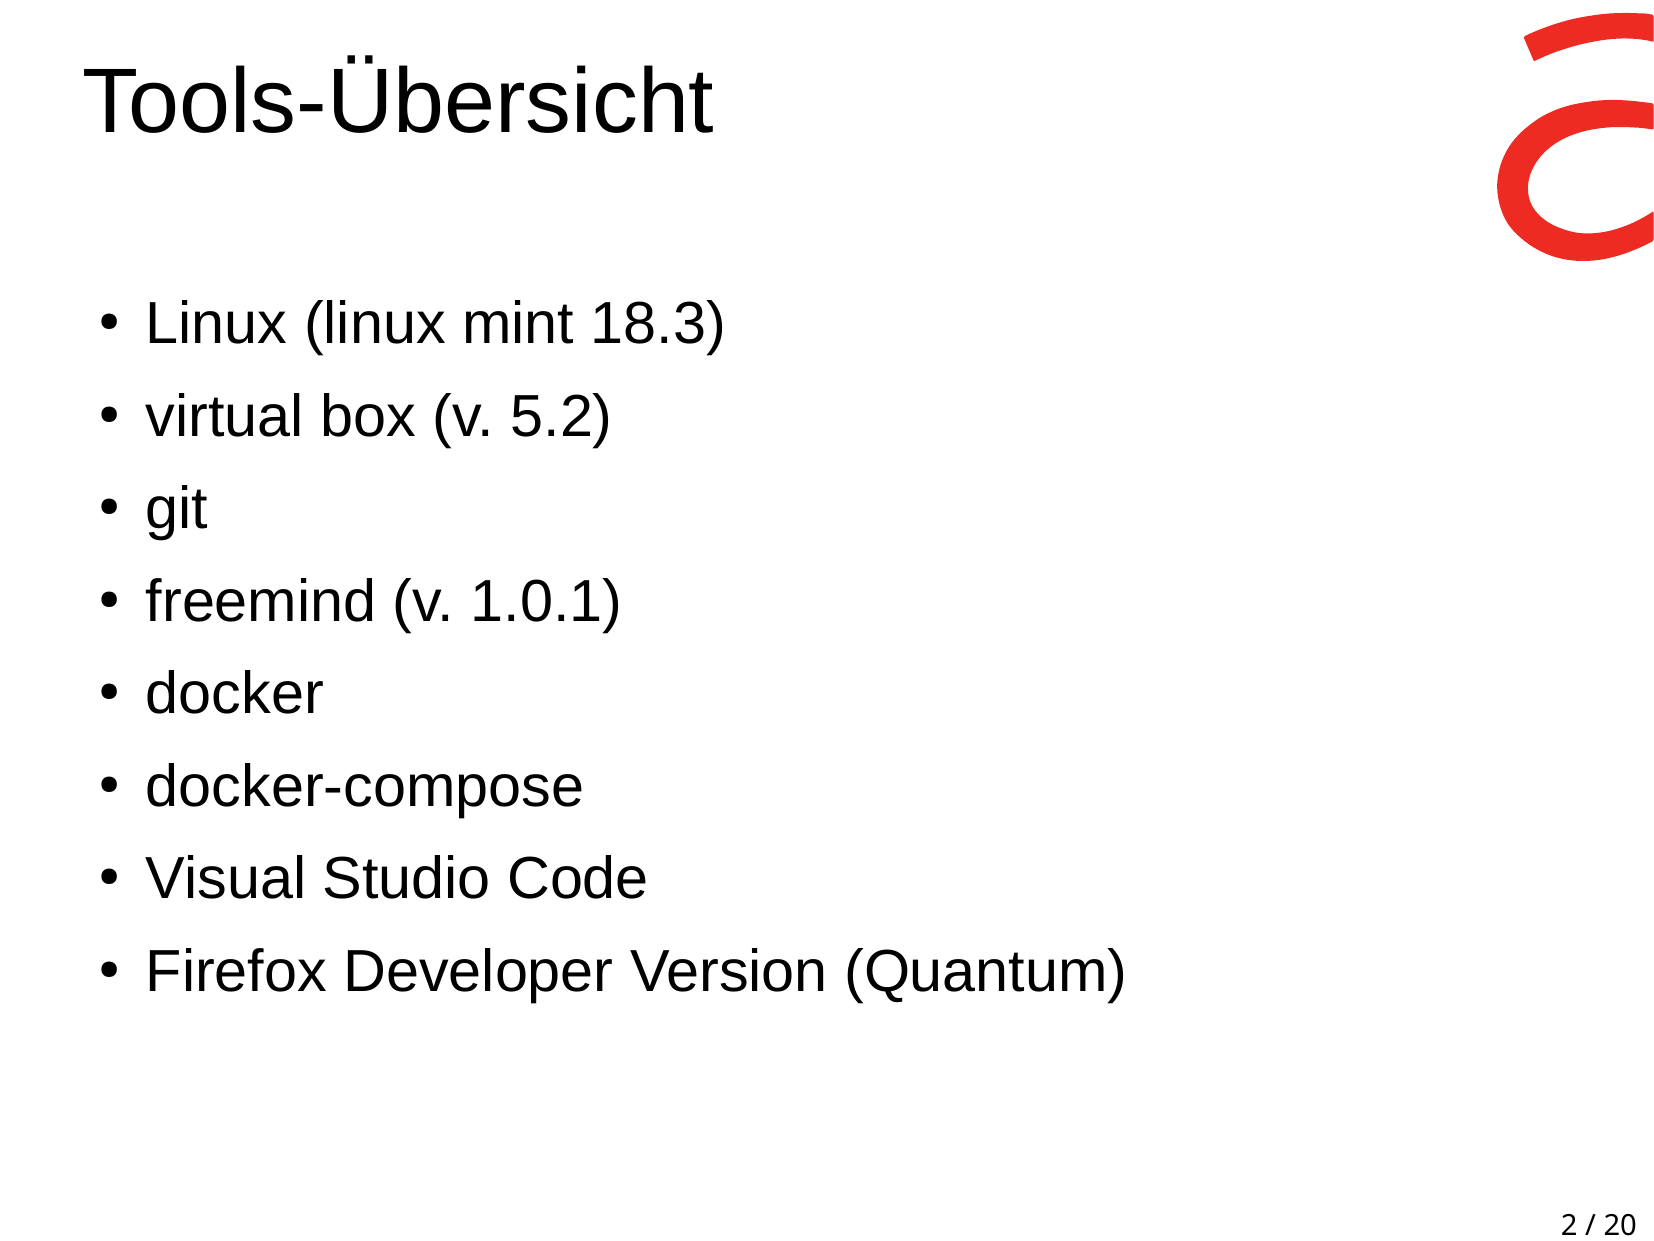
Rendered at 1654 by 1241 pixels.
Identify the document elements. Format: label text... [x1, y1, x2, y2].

title Tools-Übersicht [82, 49, 1571, 257]
list Linux (linux mint 18.3) virtual box (v. 5.2) git freemind (v. 1.0.1) docker docker-compose Visual Studio Code Firefox Developer Version (Quantum) [82, 290, 1571, 1010]
